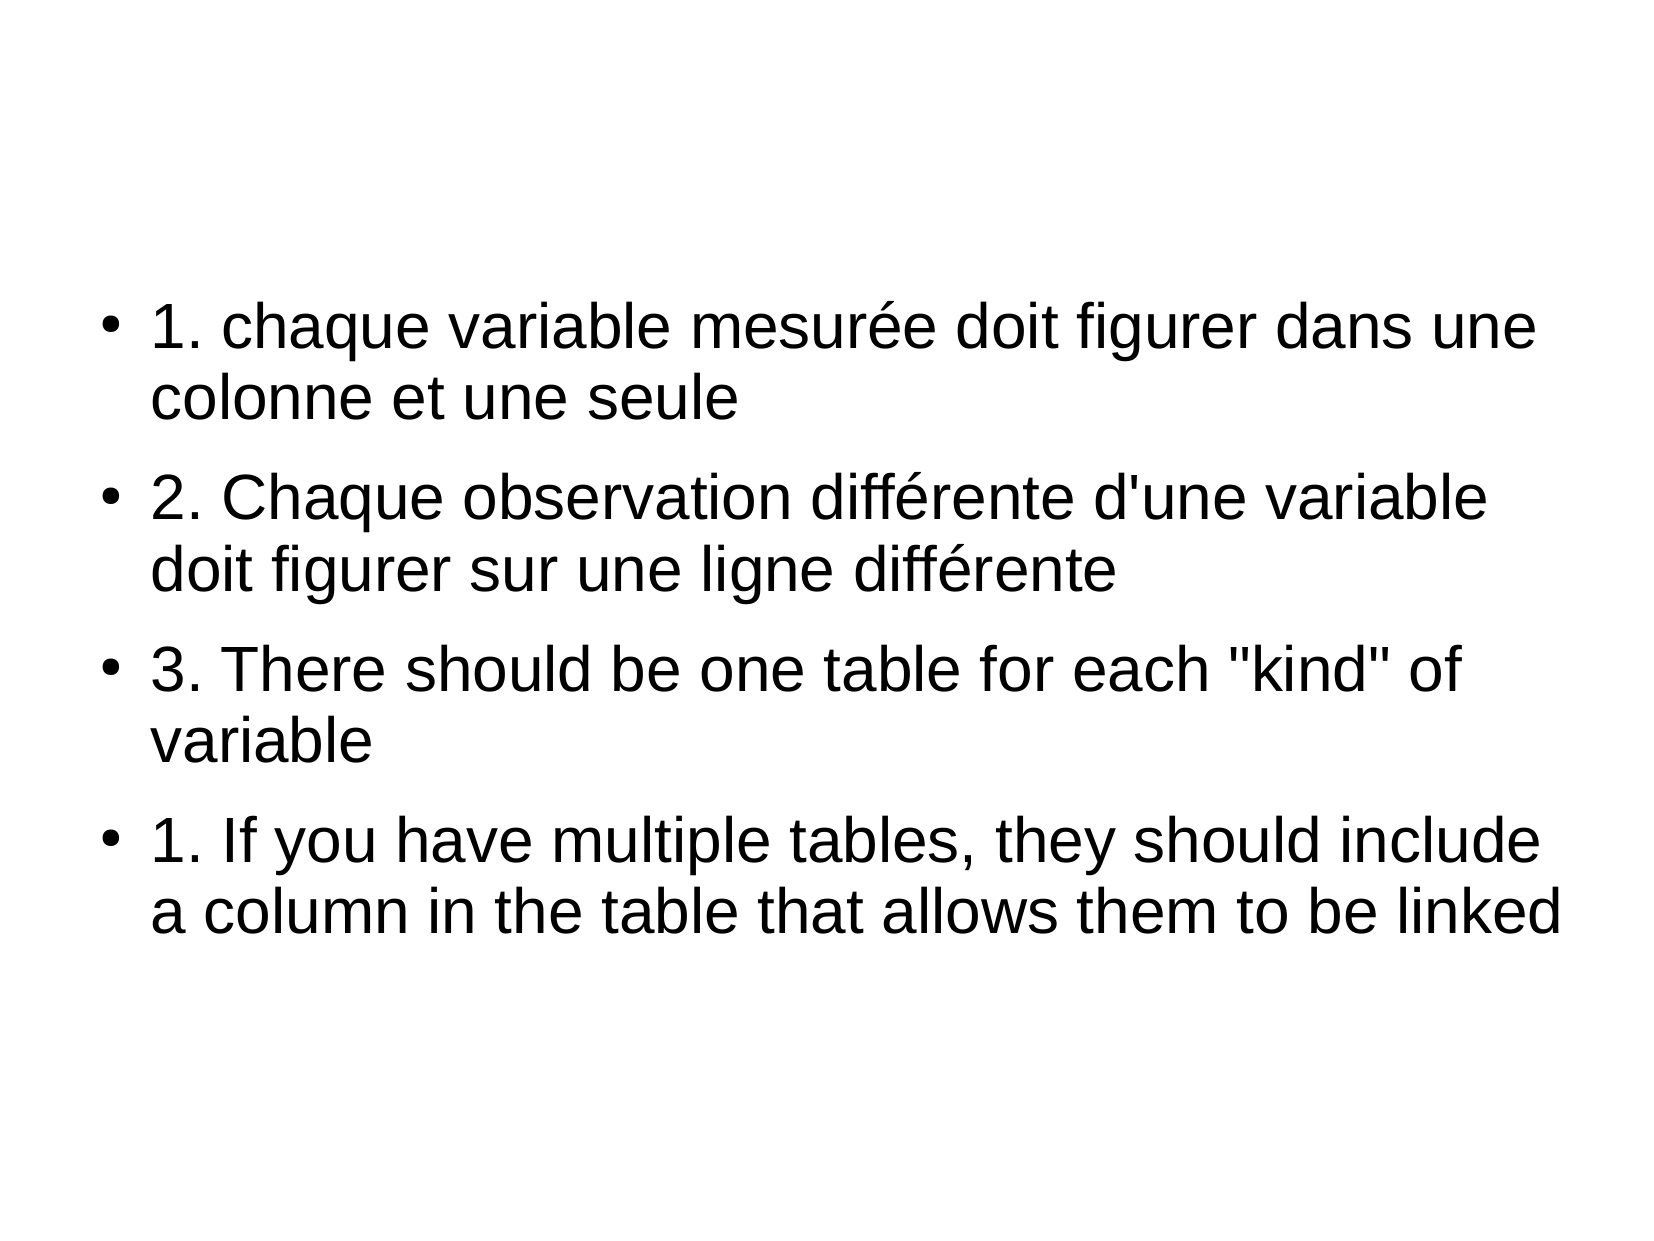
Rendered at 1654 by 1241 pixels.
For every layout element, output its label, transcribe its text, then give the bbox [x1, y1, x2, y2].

list 1. chaque variable mesurée doit figurer dans une colonne et une seule 2. Chaque observation différente d'une variable doit figurer sur une ligne différente 3. There should be one table for each "kind" of variable 1. If you have multiple tables, they should include a column in the table that allows them to be linked [82, 290, 1571, 1010]
